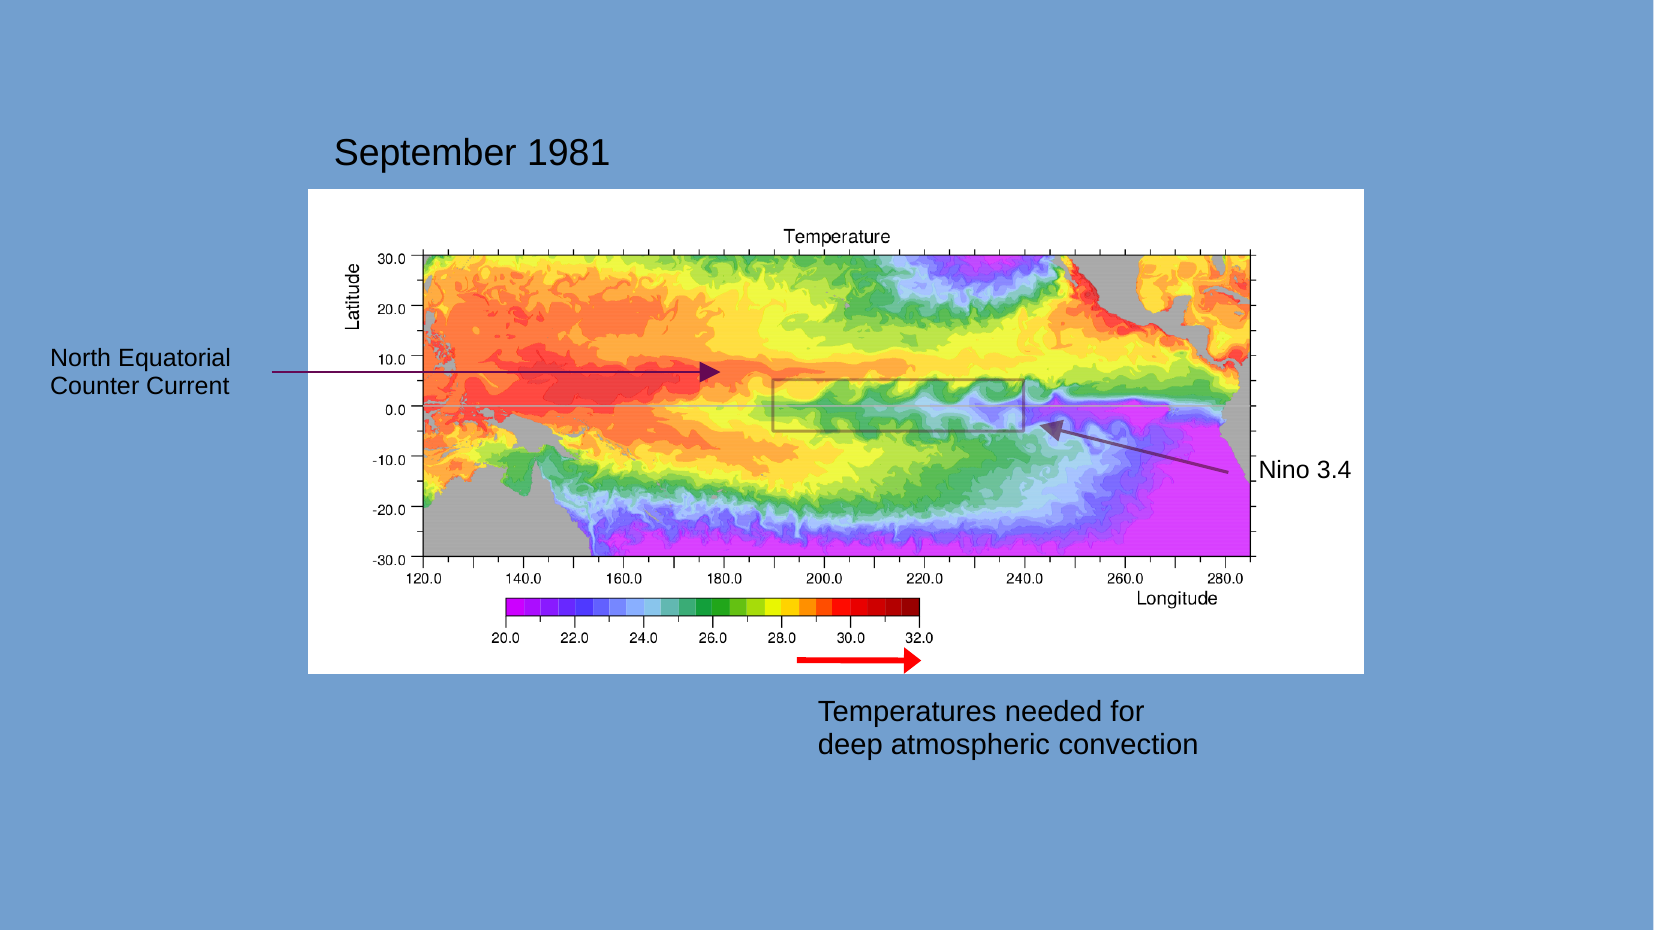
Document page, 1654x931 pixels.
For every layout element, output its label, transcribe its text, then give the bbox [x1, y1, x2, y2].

picture [308, 189, 1364, 674]
text_box [772, 379, 1024, 432]
text_box Nino 3.4 [1243, 448, 1382, 505]
text_box September 1981 [318, 124, 733, 181]
text_box Temperatures needed for deep atmospheric convection [803, 687, 1215, 769]
text_box North Equatorial Counter Current [35, 336, 249, 408]
